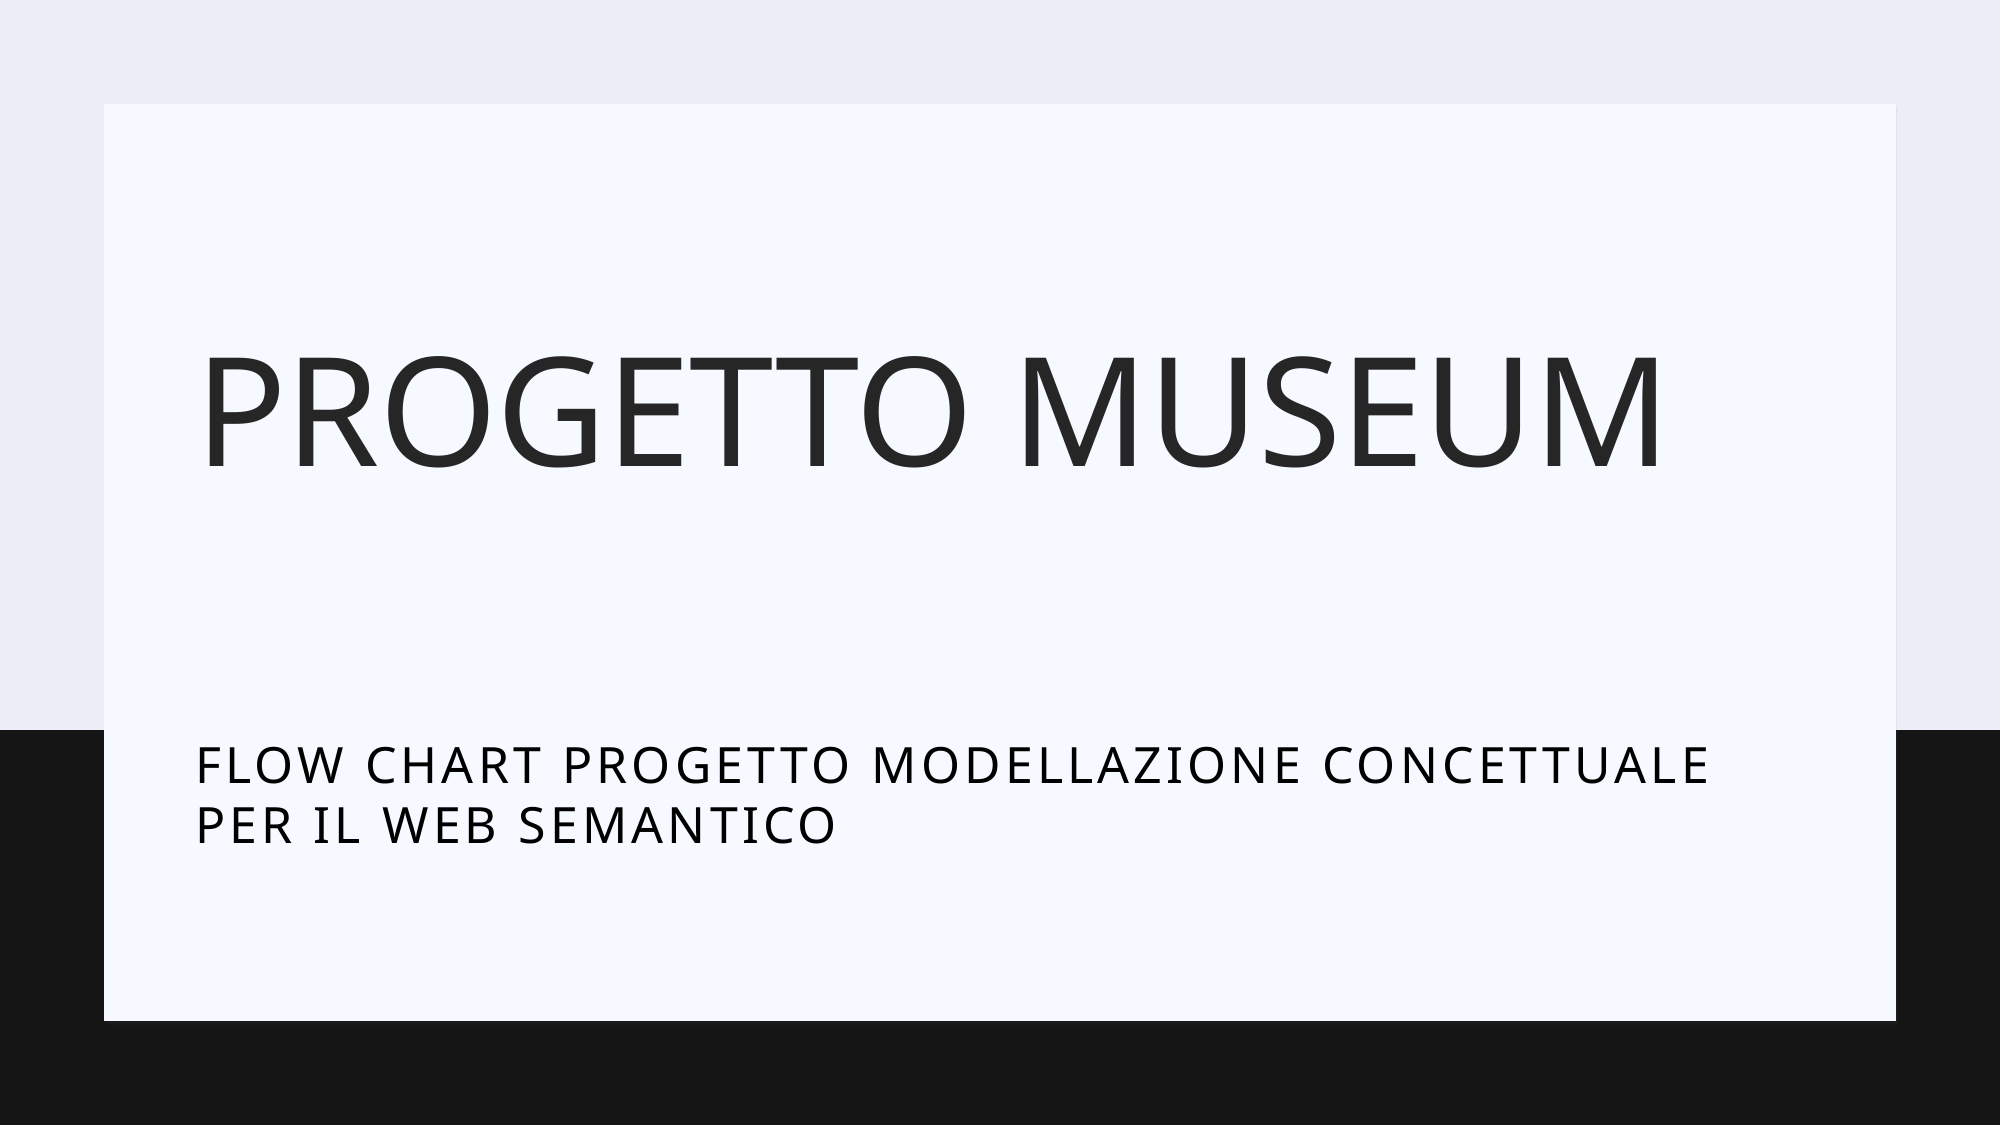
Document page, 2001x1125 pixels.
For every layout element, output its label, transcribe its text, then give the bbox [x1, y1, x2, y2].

title Progetto Museum [180, 200, 1831, 689]
subtitle flow chart progetto modellazione concettuale per il web semantico [180, 725, 1831, 914]
